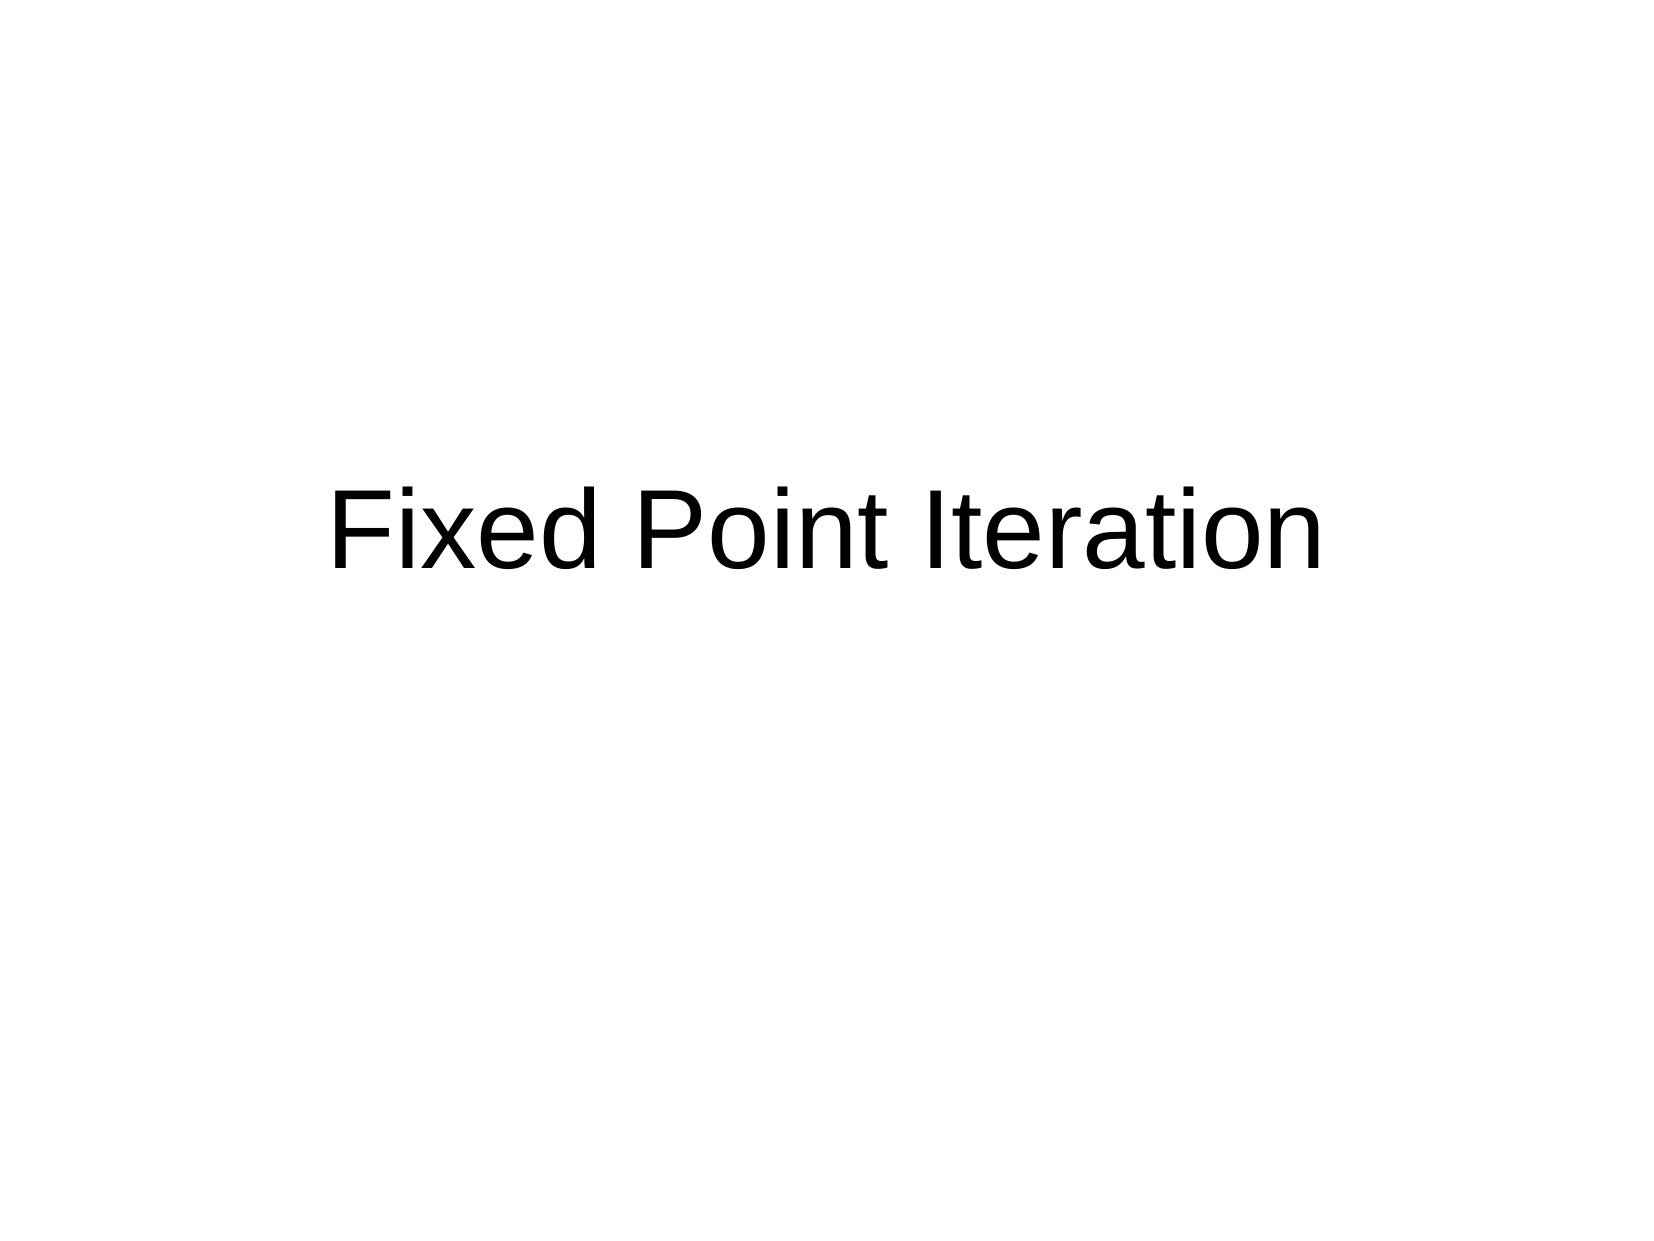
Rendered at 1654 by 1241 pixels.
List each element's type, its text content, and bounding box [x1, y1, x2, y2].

subtitle Fixed Point Iteration [82, 49, 1571, 1010]
